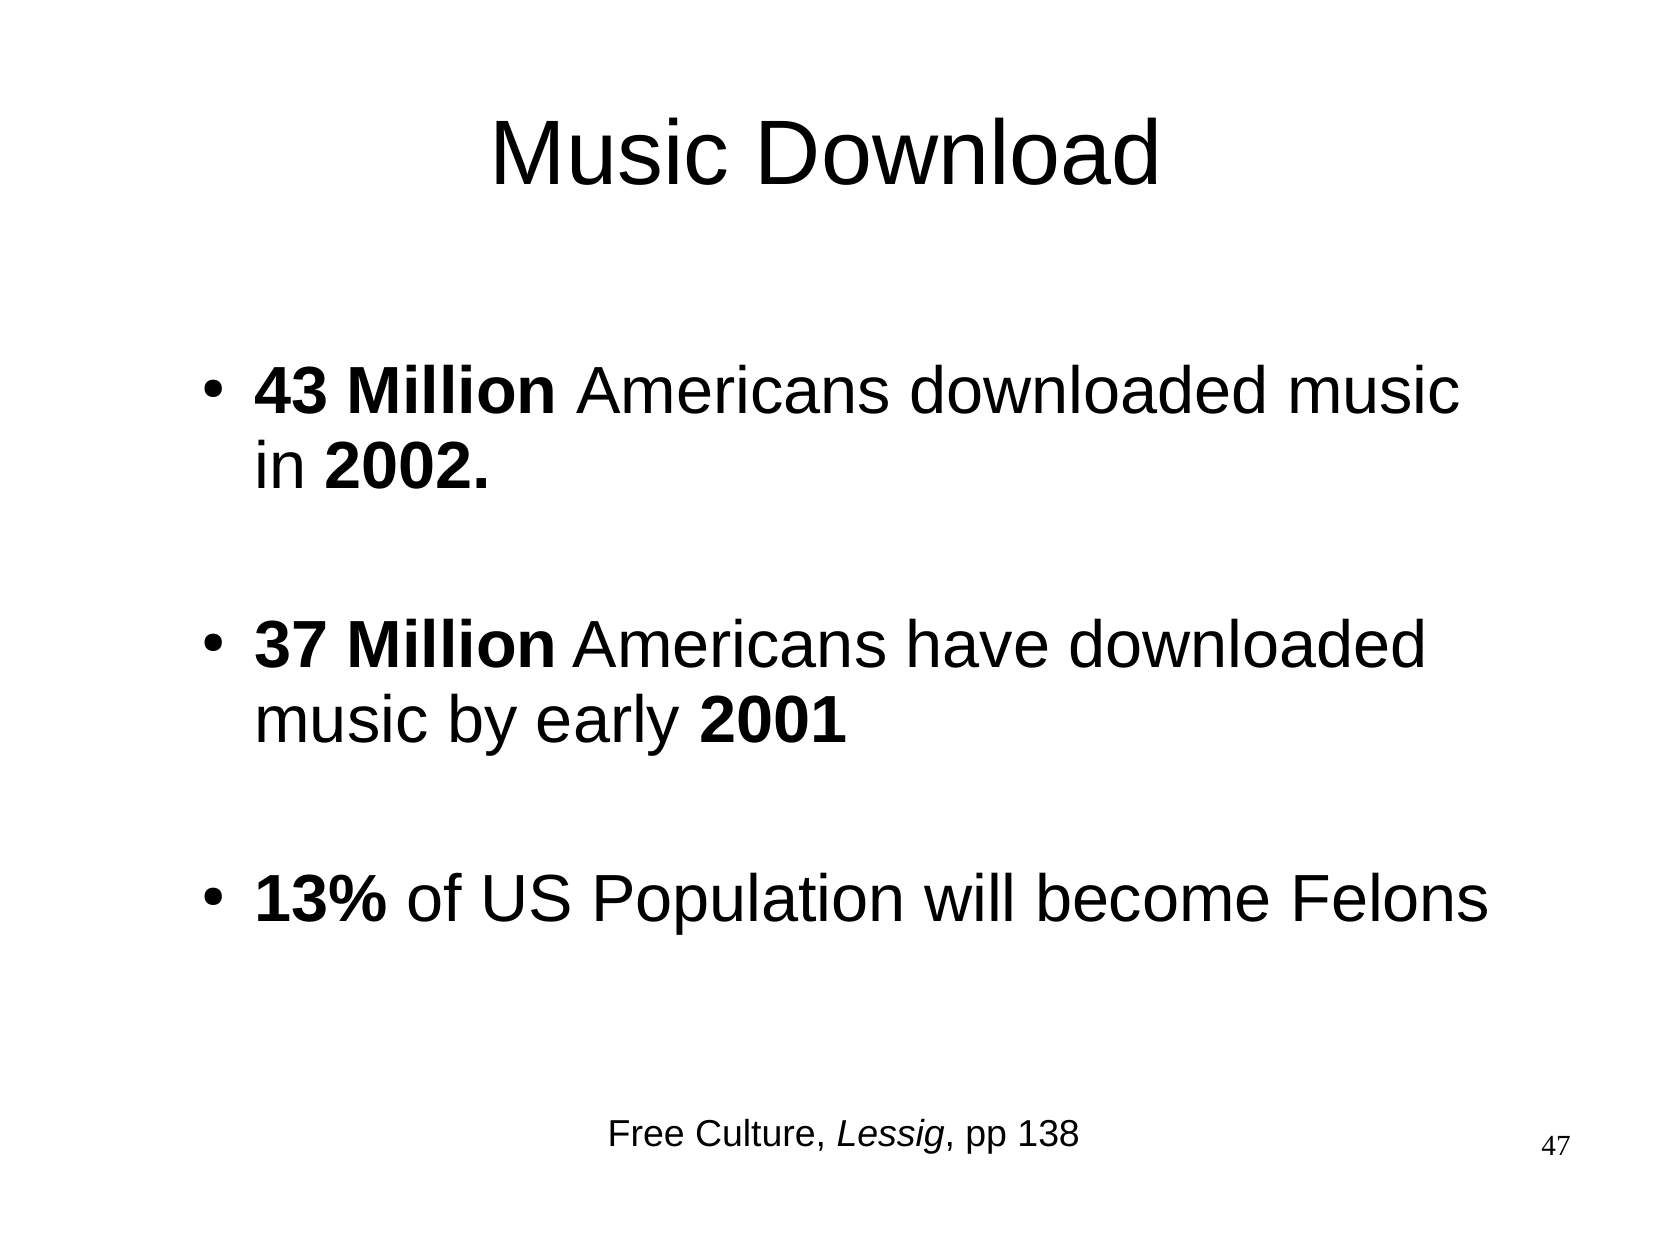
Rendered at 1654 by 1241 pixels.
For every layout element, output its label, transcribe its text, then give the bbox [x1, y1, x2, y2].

title Music Download [82, 49, 1571, 257]
text_box Free Culture, Lessig, pp 138 [300, 1105, 1388, 1163]
list 43 Million Americans downloaded music in 2002. 37 Million Americans have downloaded music by early 2001 13% of US Population will become Felons [183, 353, 1497, 936]
